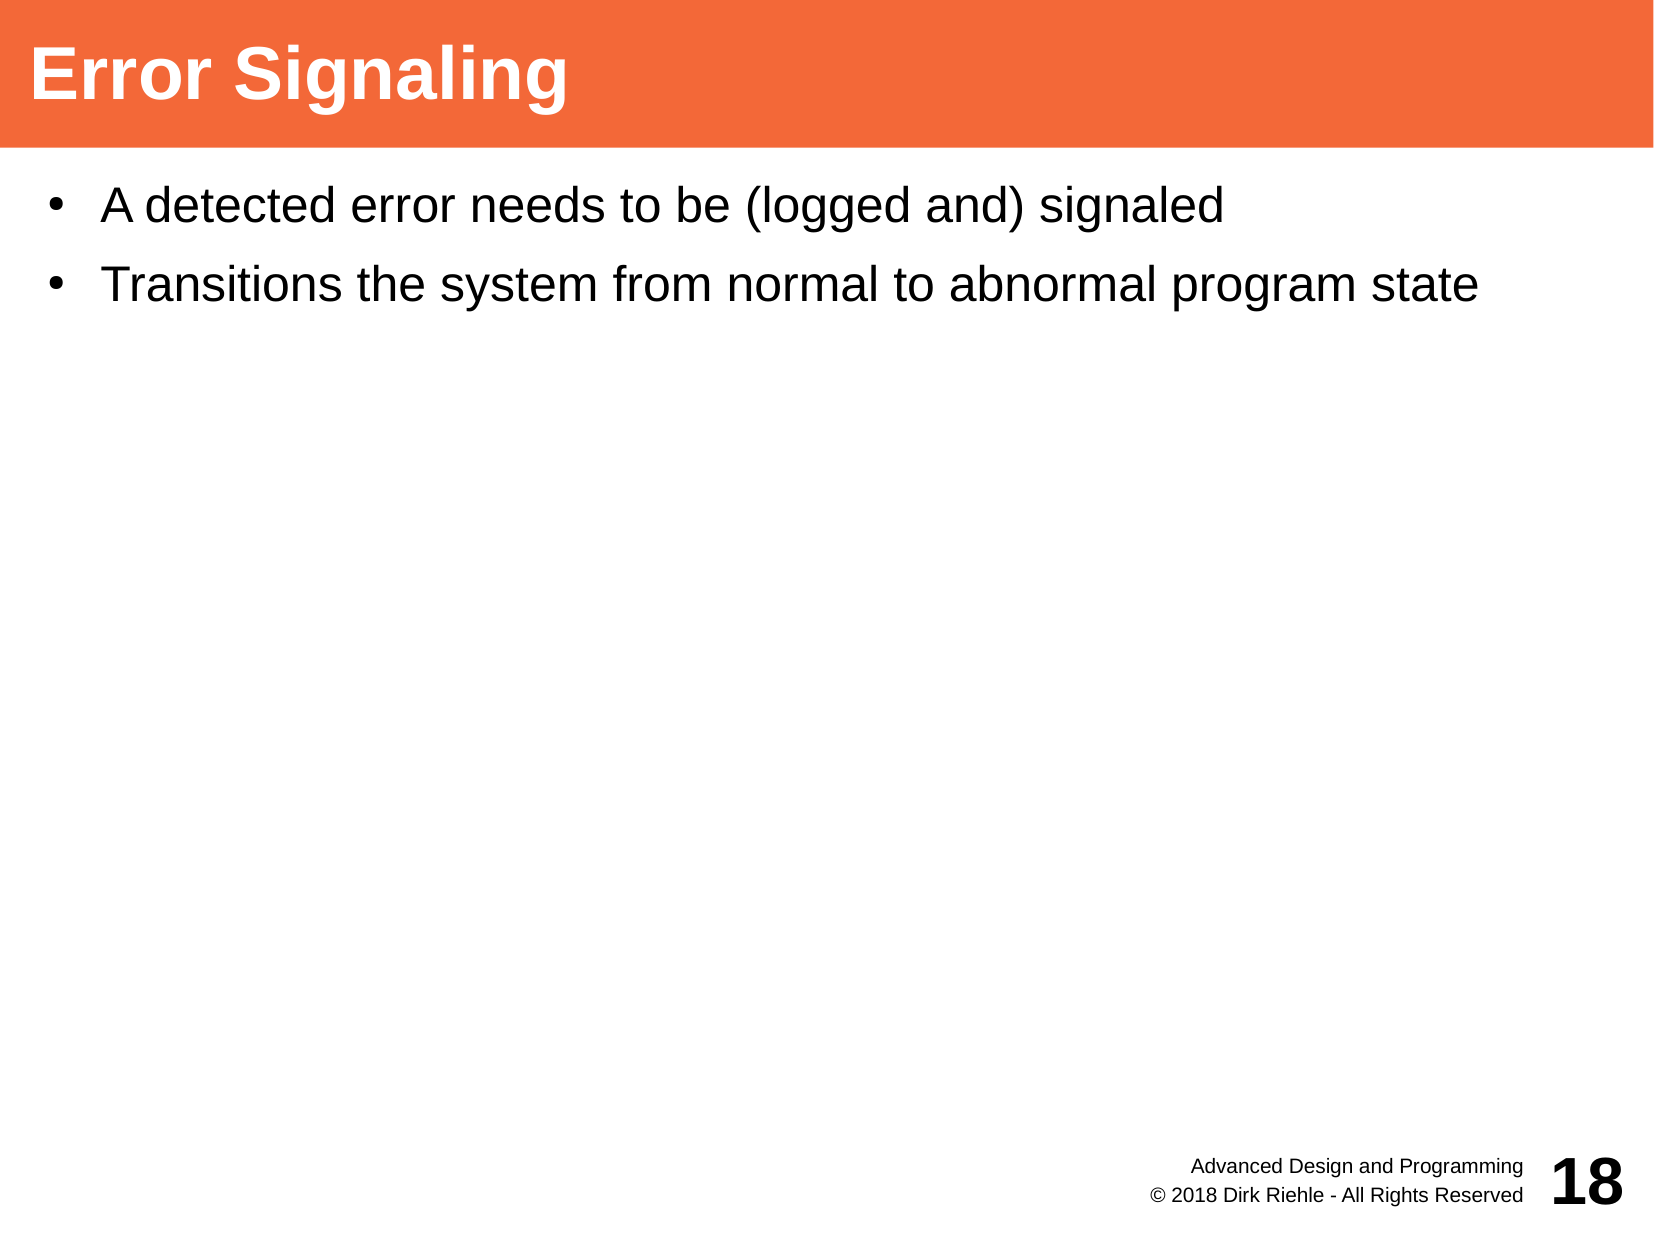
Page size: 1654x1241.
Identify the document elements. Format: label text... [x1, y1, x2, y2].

title Error Signaling [0, 0, 1654, 148]
list A detected error needs to be (logged and) signaled Transitions the system from normal to abnormal program state [29, 177, 1625, 1063]
